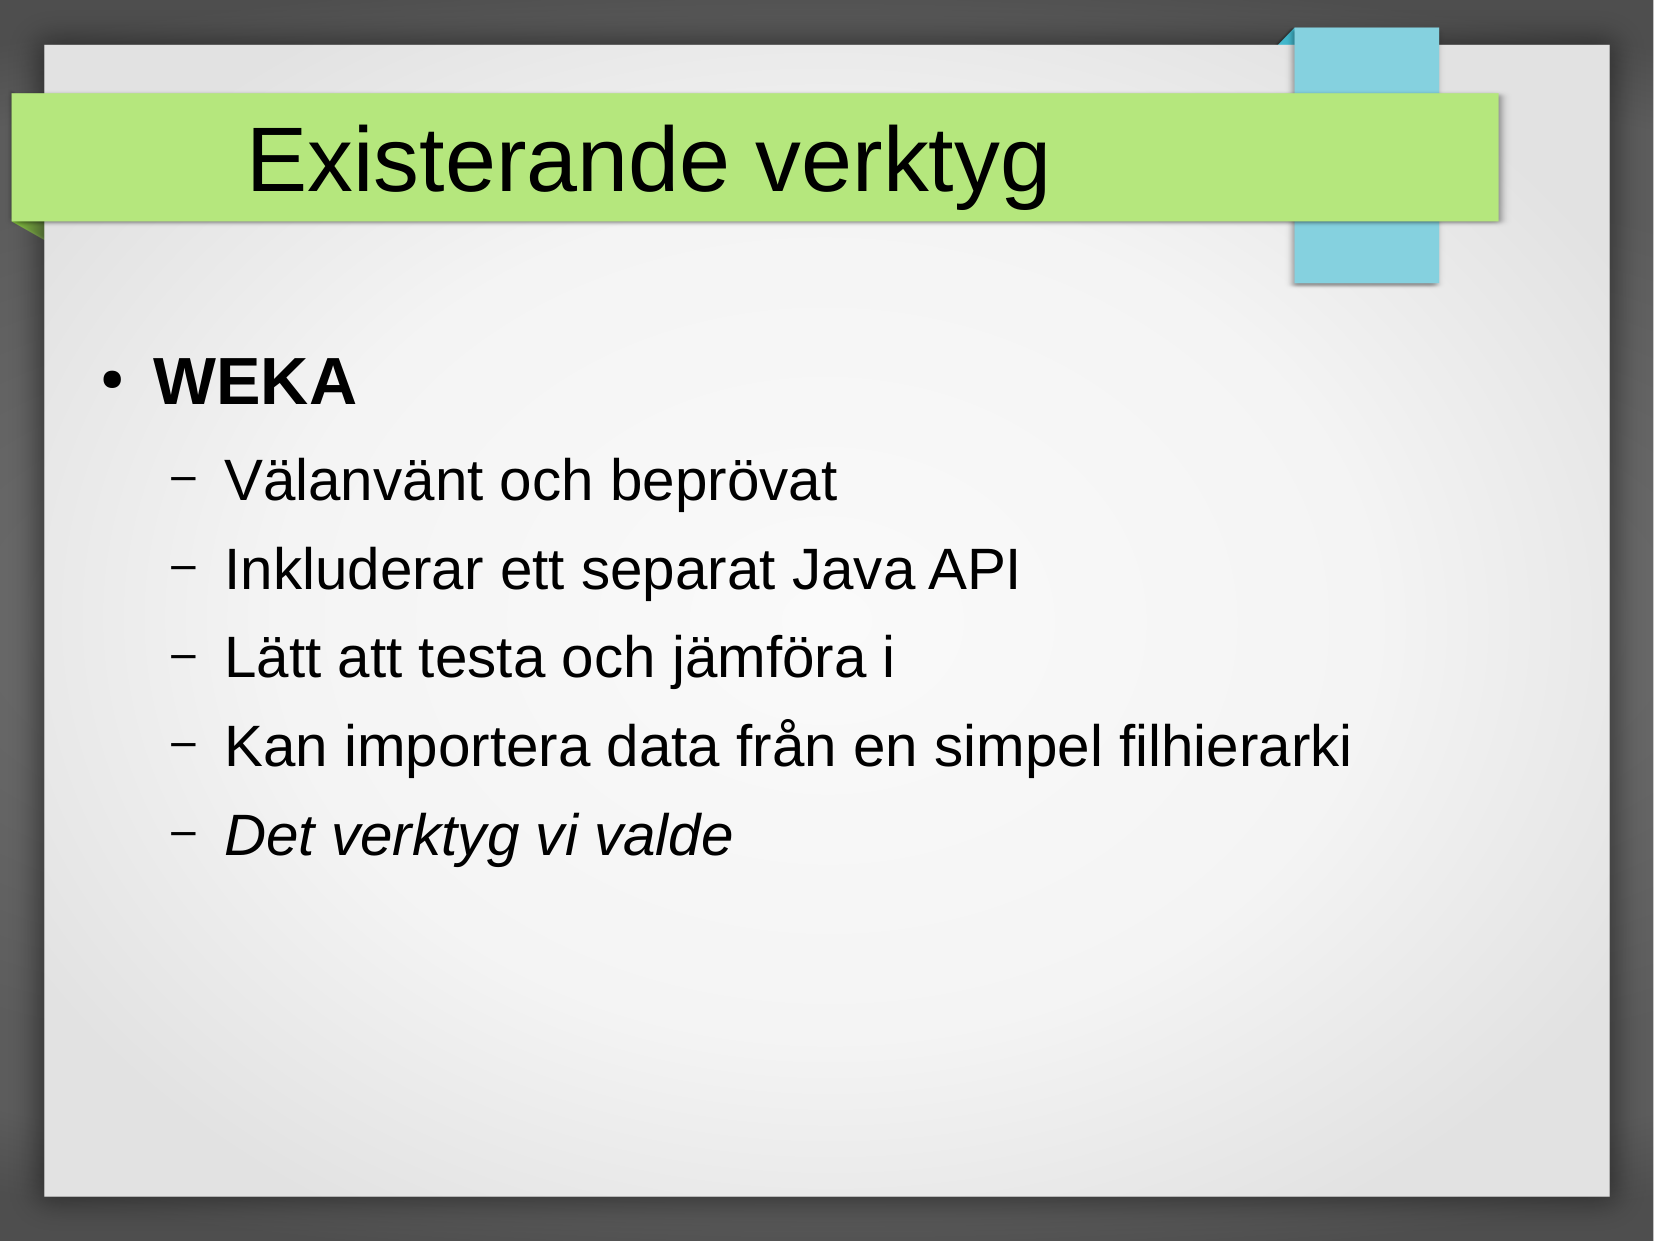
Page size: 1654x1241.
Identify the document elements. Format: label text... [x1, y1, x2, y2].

picture [0, 0, 1654, 1241]
list WEKA Välanvänt och beprövat Inkluderar ett separat Java API Lätt att testa och jämföra i Kan importera data från en simpel filhierarki Det verktyg vi valde [82, 343, 1538, 1063]
title Existerande verktyg [70, 106, 1229, 213]
